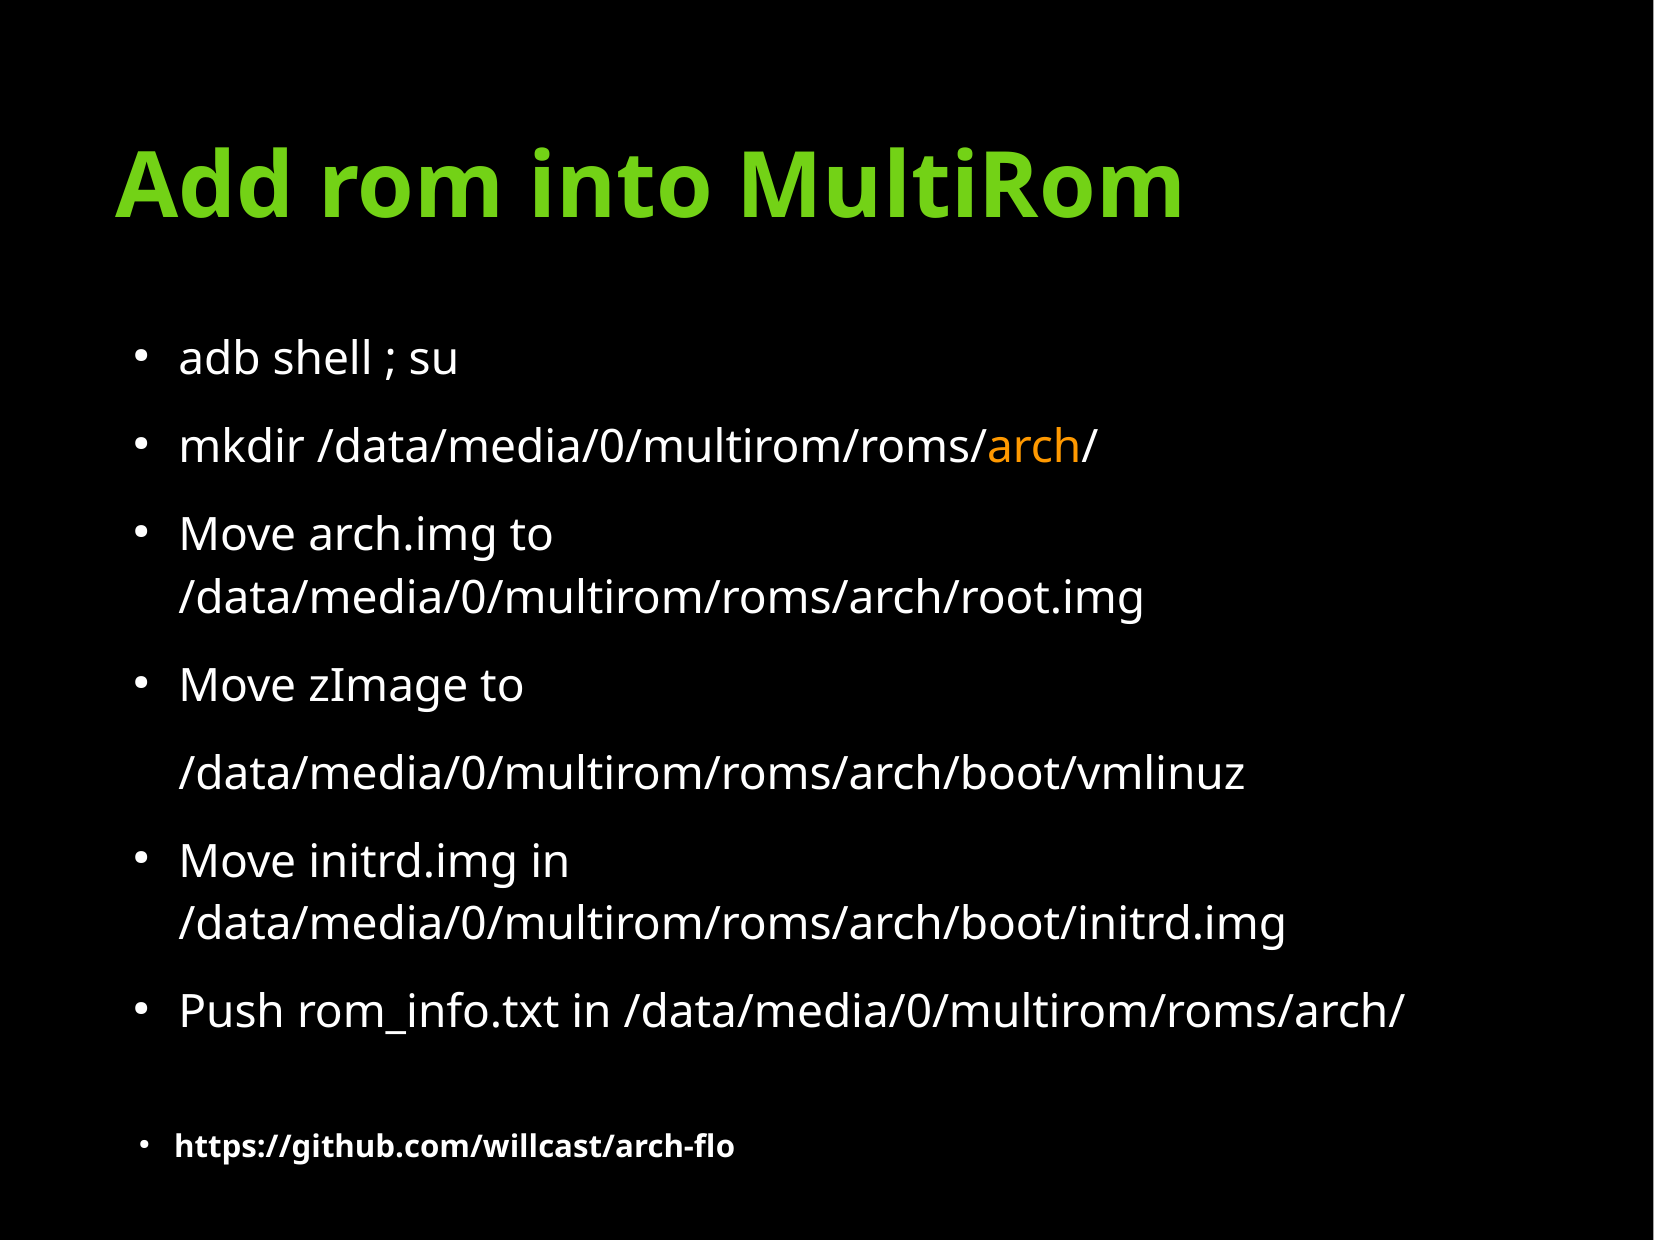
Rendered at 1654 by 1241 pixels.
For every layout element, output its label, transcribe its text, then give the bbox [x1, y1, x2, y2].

title Add rom into MultiRom [115, 78, 1539, 287]
list adb shell ; su mkdir /data/media/0/multirom/roms/arch/ Move arch.img to /data/media/0/multirom/roms/arch/root.img Move zImage to /data/media/0/multirom/roms/arch/boot/vmlinuz Move initrd.img in /data/media/0/multirom/roms/arch/boot/initrd.img Push rom_info.txt in /data/media/0/multirom/roms/arch/ [118, 325, 1536, 1045]
text_box https://github.com/willcast/arch-flo [88, 1116, 1300, 1205]
